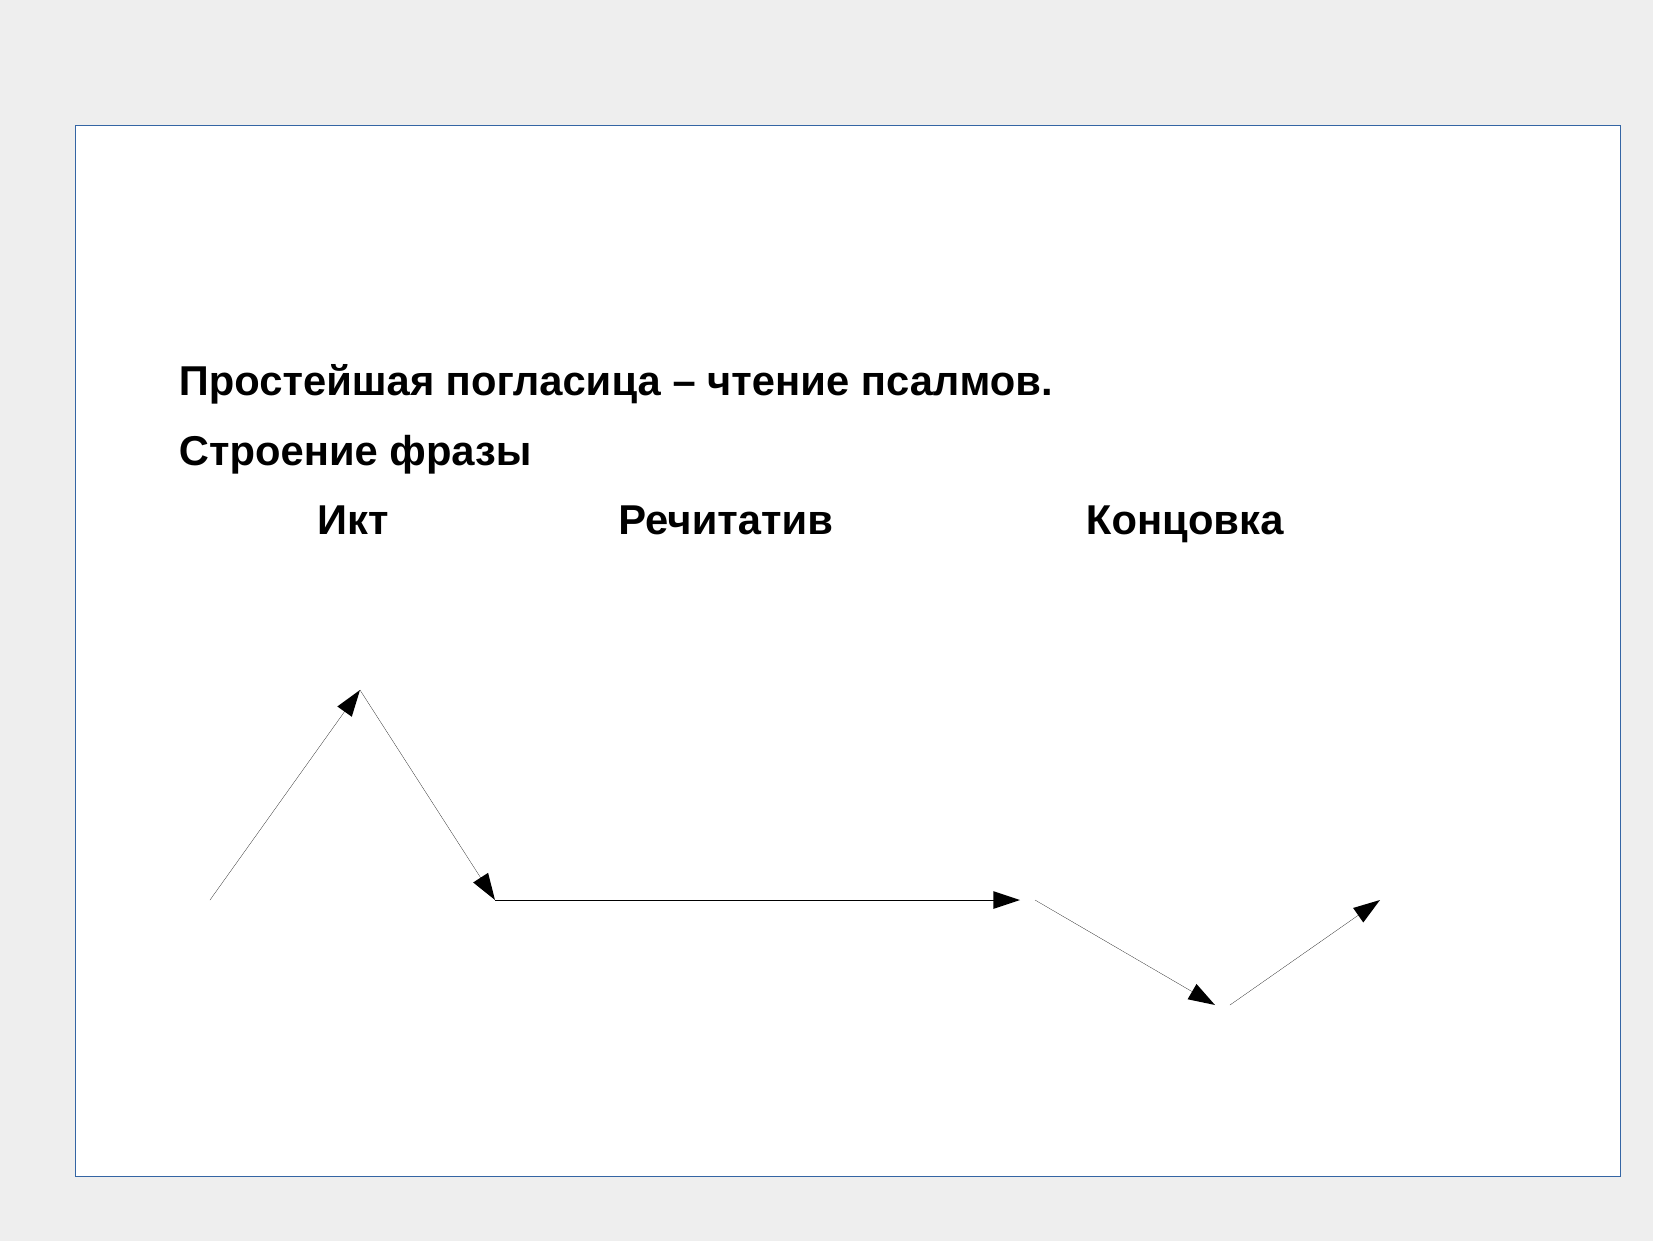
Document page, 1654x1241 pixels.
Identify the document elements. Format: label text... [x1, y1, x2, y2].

text_box [75, 125, 1621, 1177]
subtitle Простейшая погласица – чтение псалмов. Строение фразы Икт Речитатив Концовка [143, 304, 1539, 574]
